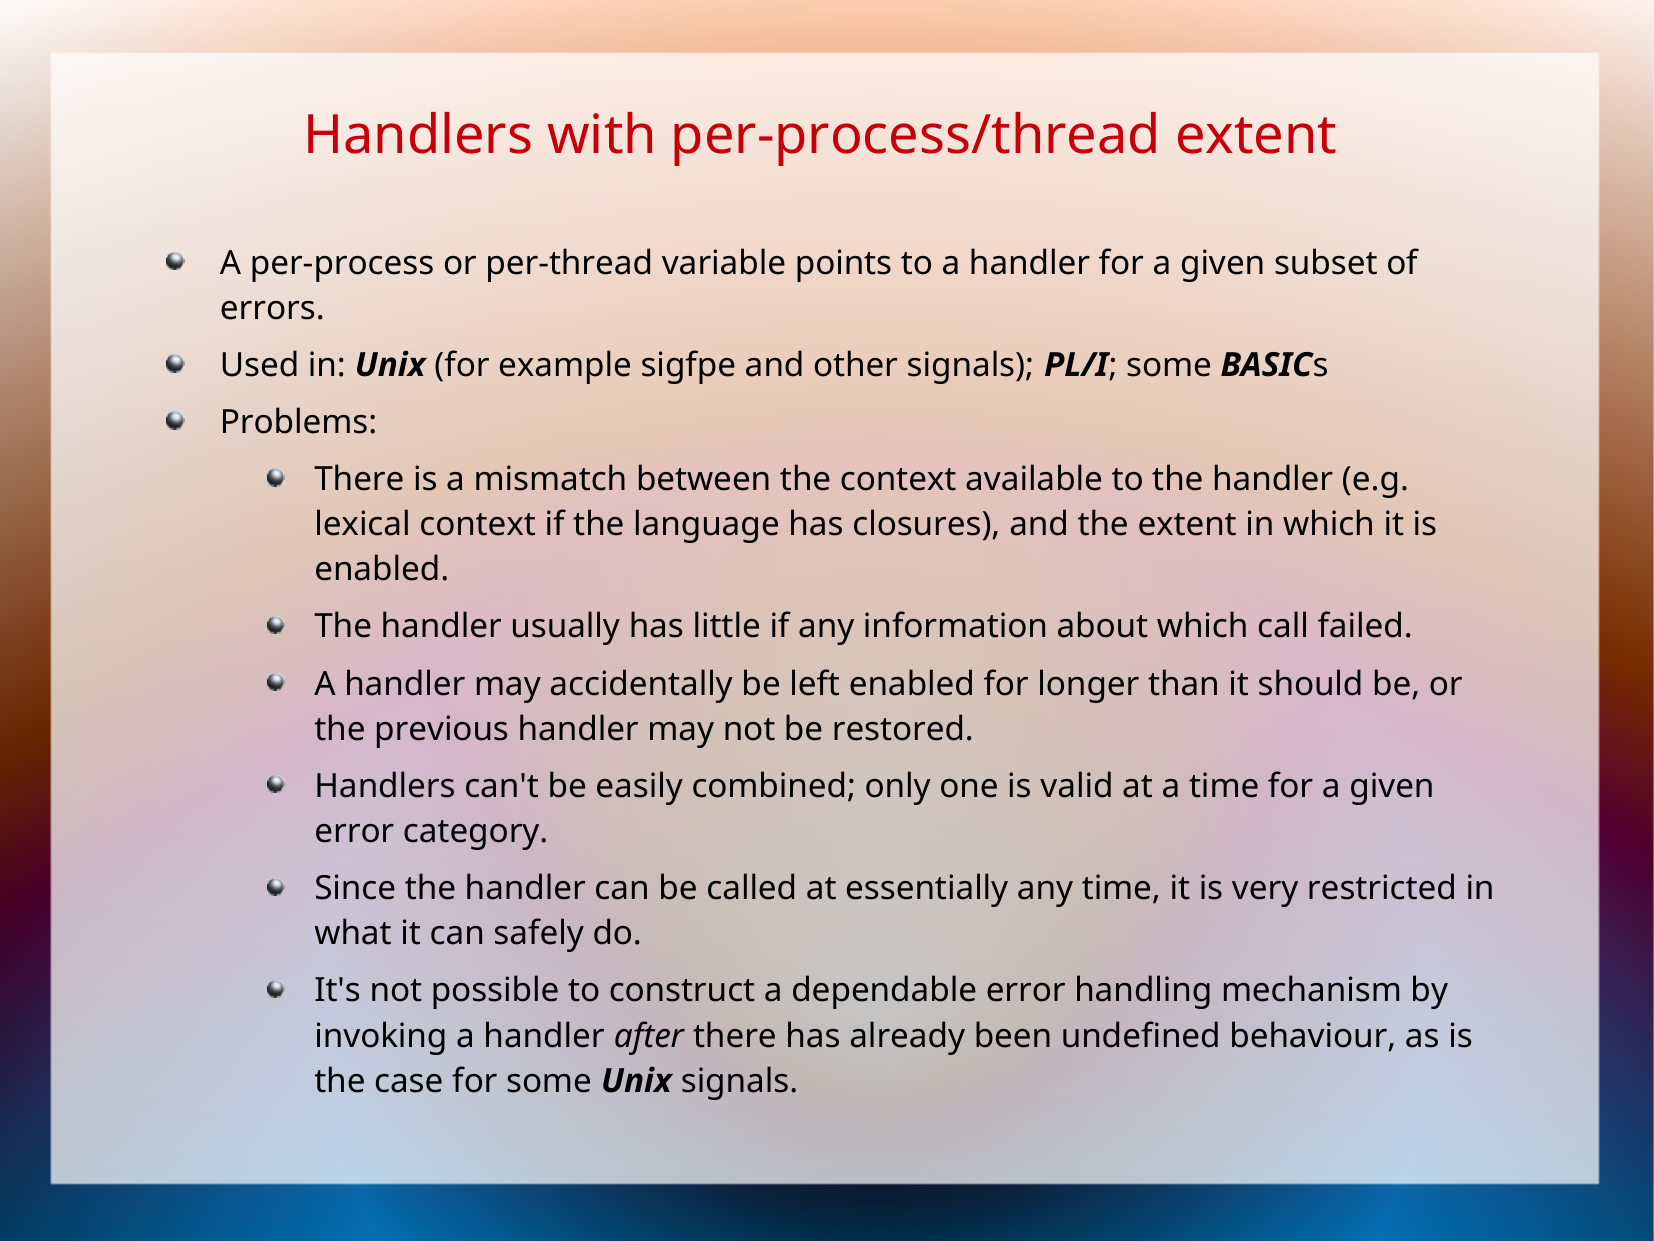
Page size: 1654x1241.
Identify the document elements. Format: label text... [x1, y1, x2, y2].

picture [0, 0, 1654, 1241]
title Handlers with per-process/thread extent [76, 59, 1565, 207]
list A per-process or per-thread variable points to a handler for a given subset of errors. Used in: Unix (for example sigfpe and other signals); PL/I; some BASICs Problems: There is a mismatch between the context available to the handler (e.g. lexical context if the language has closures), and the extent in which it is enabled. The handler usually has little if any information about which call failed. A handler may accidentally be left enabled for longer than it should be, or the previous handler may not be restored. Handlers can't be easily combined; only one is valid at a time for a given error category. Since the handler can be called at essentially any time, it is very restricted in what it can safely do. It's not possible to construct a dependable error handling mechanism by invoking a handler after there has already been undefined behaviour, as is the case for some Unix signals. [149, 238, 1506, 964]
